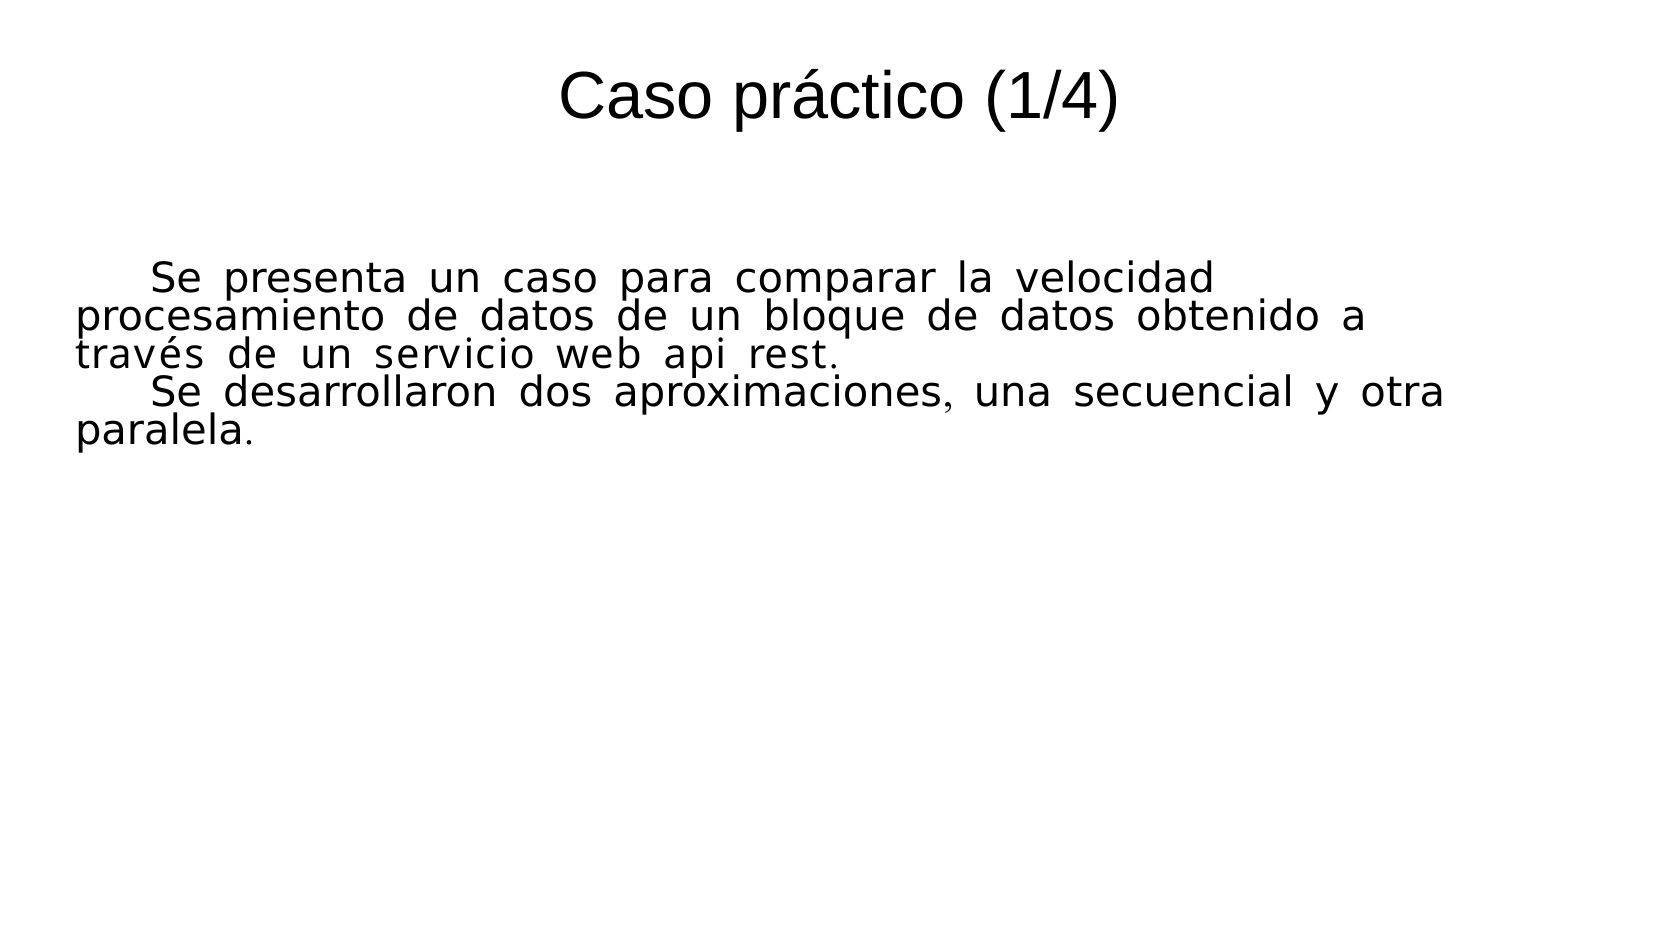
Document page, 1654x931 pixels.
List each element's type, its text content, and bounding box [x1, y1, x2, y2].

title Caso práctico (1/4) [135, 54, 1546, 136]
subtitle Se presenta un caso para comparar la velocidad procesamiento de datos de un bloque de datos obtenido a través de un servicio web api rest. Se desarrollaron dos aproximaciones, una secuencial y otra paralela. [75, 150, 1486, 910]
